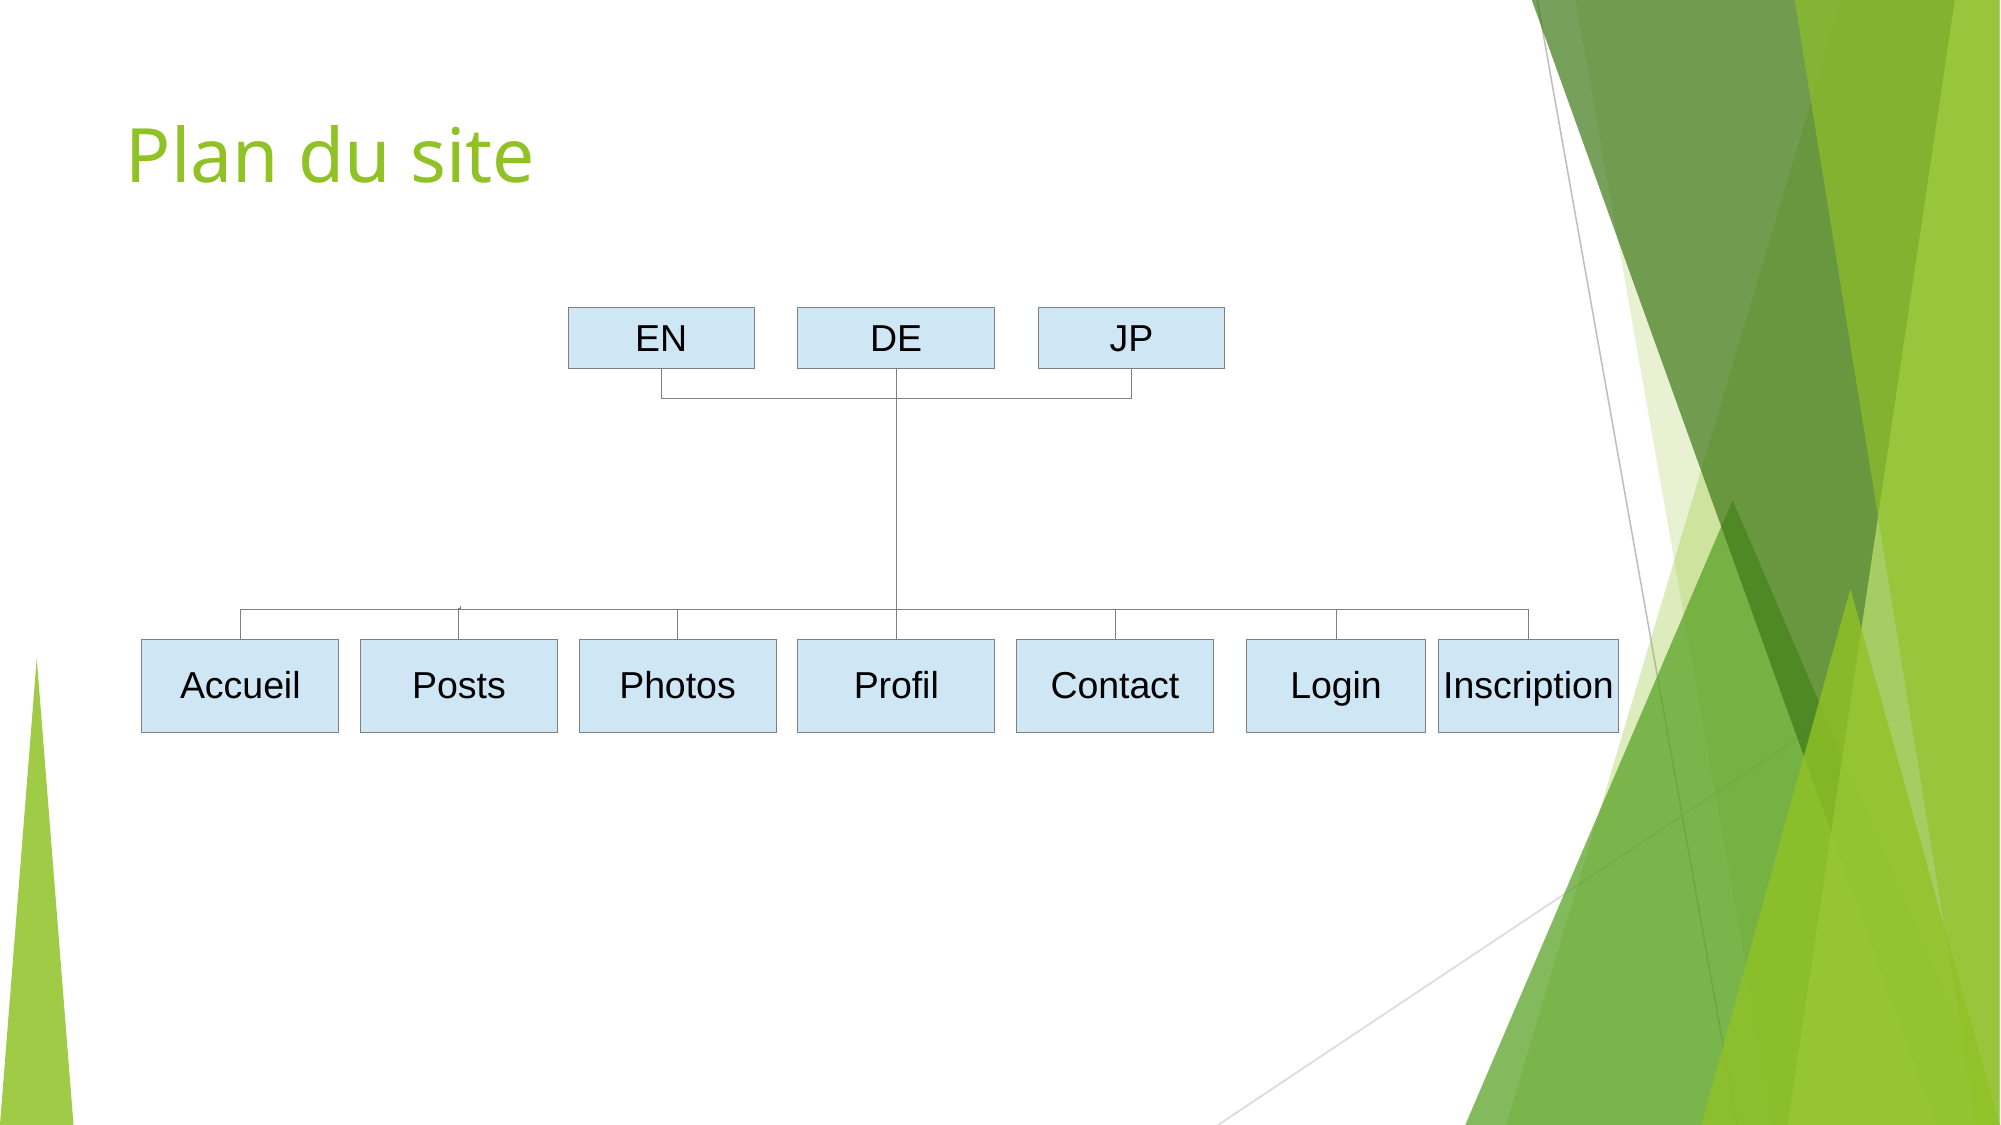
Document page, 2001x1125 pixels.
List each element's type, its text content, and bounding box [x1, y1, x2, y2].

text_box JP [1038, 307, 1225, 369]
text_box Profil [797, 639, 995, 733]
text_box Inscription [1438, 639, 1619, 733]
text_box DE [797, 307, 995, 369]
text_box EN [568, 307, 755, 369]
title Plan du site [111, 99, 1522, 225]
text_box Accueil [141, 639, 339, 733]
text_box Contact [1016, 639, 1214, 733]
text_box Photos [579, 639, 777, 733]
text_box Posts [360, 639, 558, 733]
text_box Login [1246, 639, 1426, 733]
